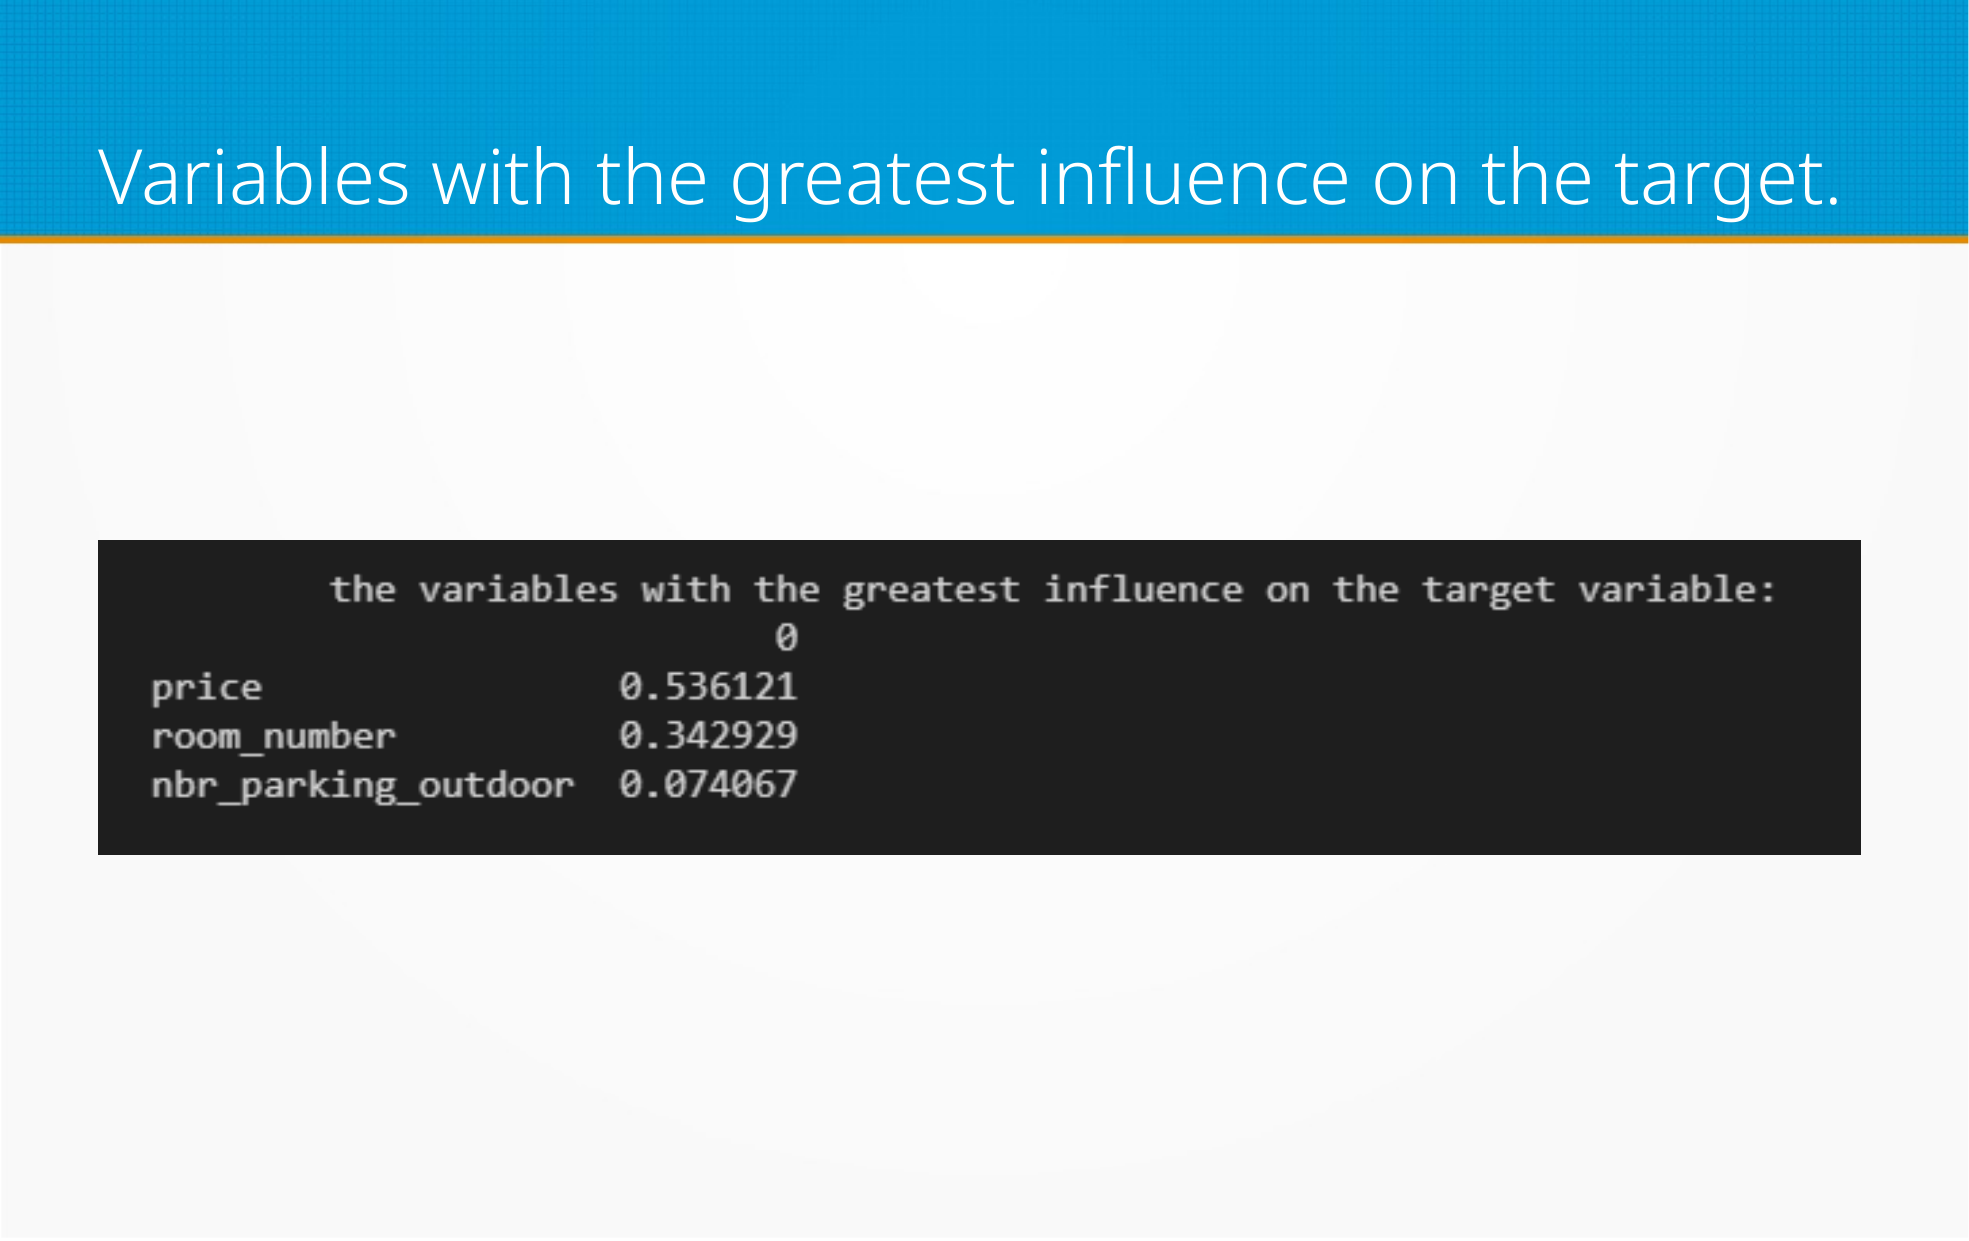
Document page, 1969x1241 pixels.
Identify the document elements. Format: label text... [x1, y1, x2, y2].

picture [0, 233, 1969, 1241]
title Variables with the greatest influence on the target. [98, 19, 1870, 227]
